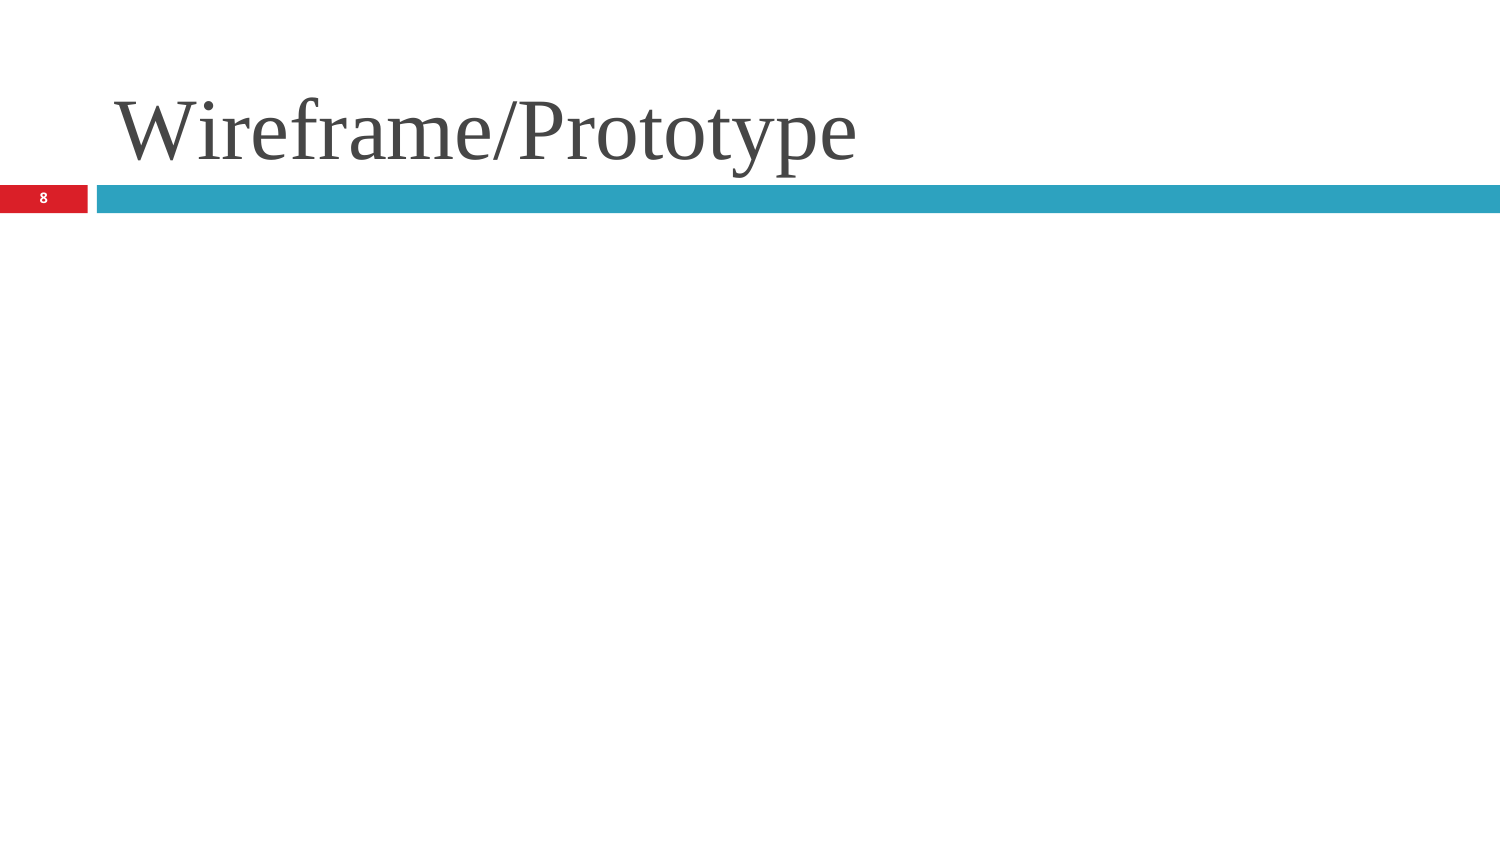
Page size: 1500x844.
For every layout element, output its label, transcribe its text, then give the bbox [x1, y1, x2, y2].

text_box <number> [0, 184, 88, 215]
title Wireframe/Prototype [99, 19, 1438, 185]
